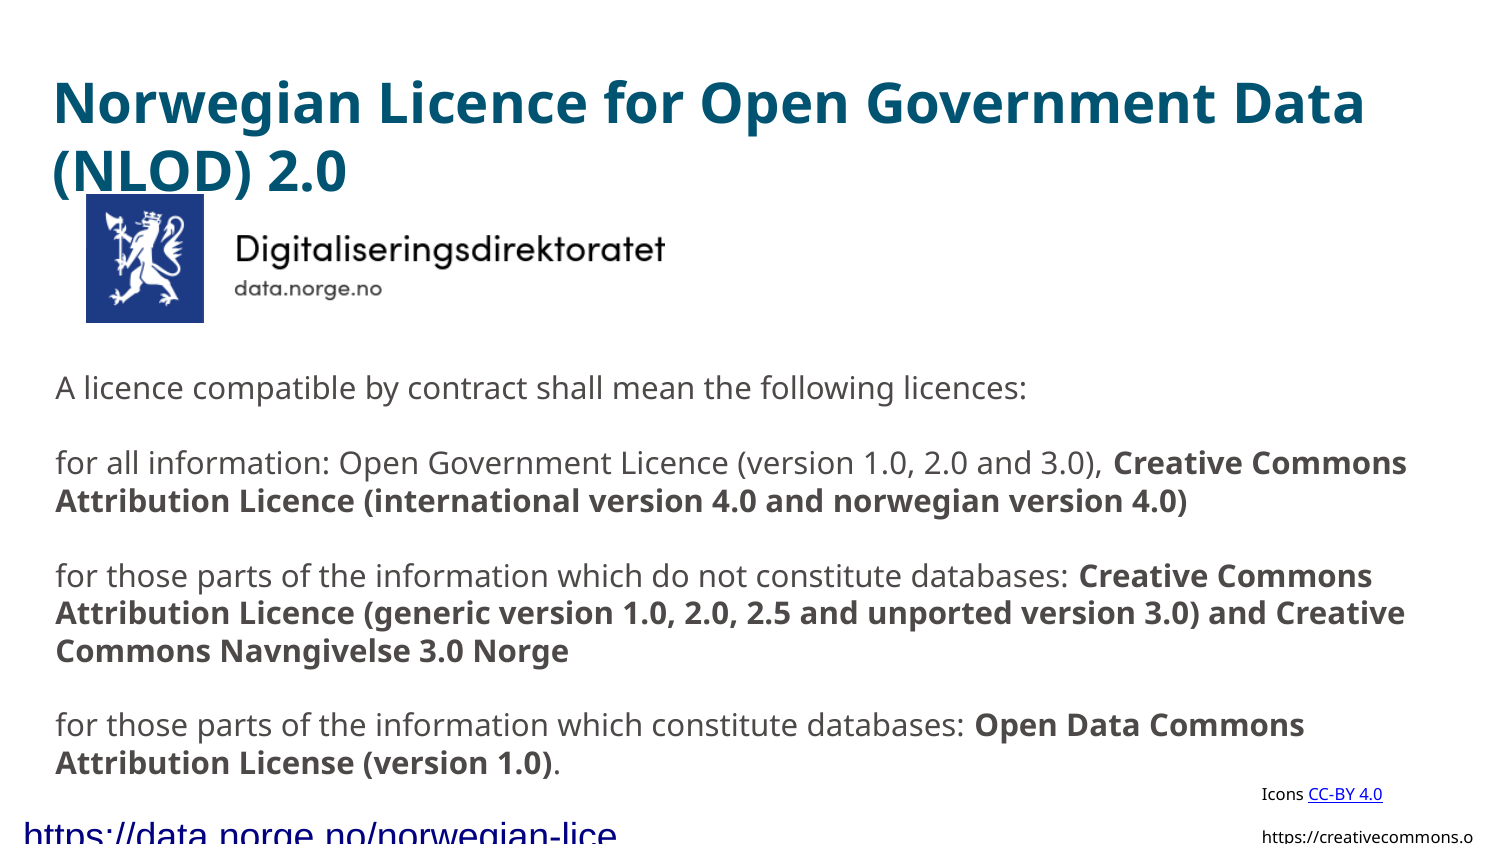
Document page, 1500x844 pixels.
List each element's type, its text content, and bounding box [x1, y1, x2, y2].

text_box A licence compatible by contract shall mean the following licences: for all information: Open Government Licence (version 1.0, 2.0 and 3.0), Creative Commons Attribution Licence (international version 4.0 and norwegian version 4.0) for those parts of the information which do not constitute databases: Creative Commons Attribution Licence (generic version 1.0, 2.0, 2.5 and unported version 3.0) and Creative Commons Navngivelse 3.0 Norge for those parts of the information which constitute databases: Open Data Commons Attribution License (version 1.0). [44, 363, 1471, 844]
picture [86, 194, 204, 323]
picture [234, 221, 665, 305]
text_box https://data.norge.no/norwegian-licence-open-government-data-nlod-20 [11, 806, 647, 841]
text_box Norwegian Licence for Open Government Data (NLOD) 2.0 [40, 26, 1500, 184]
text_box Icons CC-BY 4.0 https://creativecommons.org/ [1250, 778, 1489, 829]
